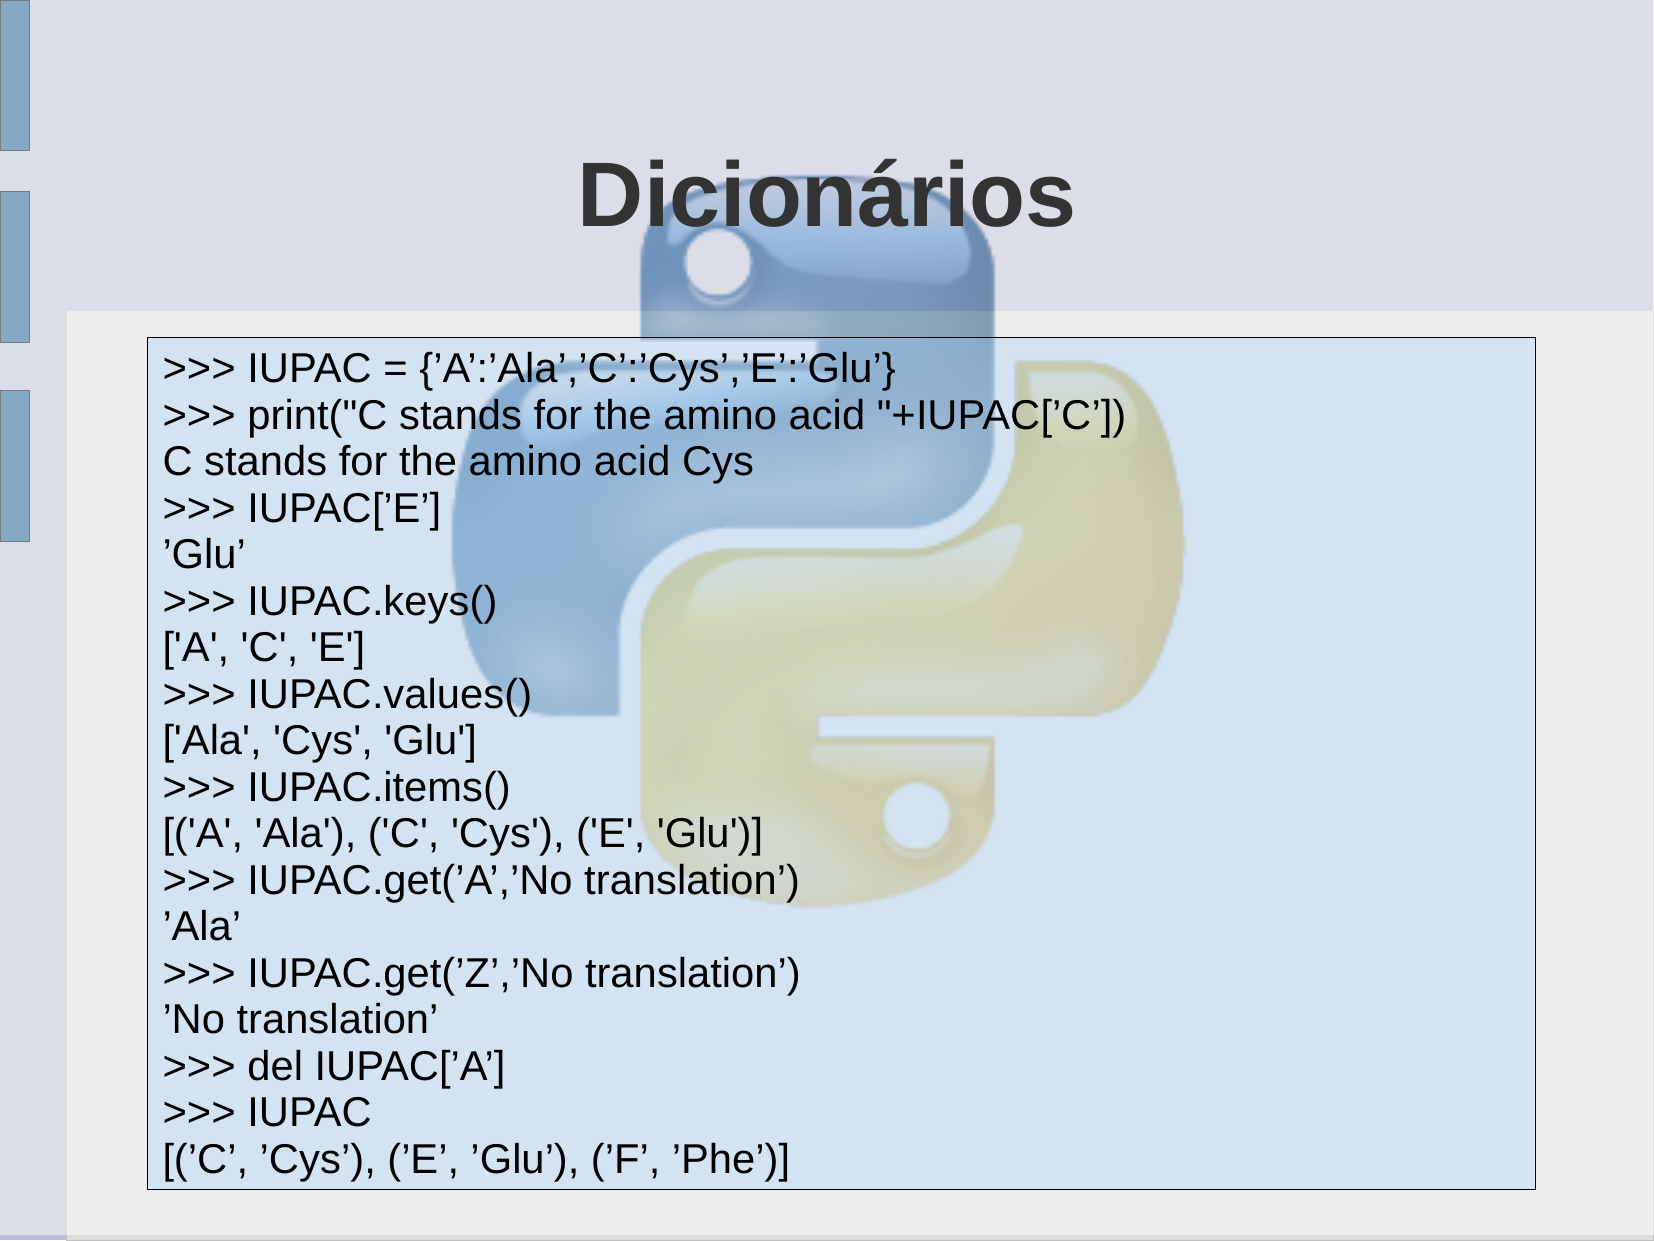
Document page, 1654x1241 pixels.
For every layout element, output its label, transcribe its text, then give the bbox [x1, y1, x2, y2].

title Dicionários [121, 91, 1534, 299]
text_box >>> IUPAC = {’A’:’Ala’,’C’:’Cys’,’E’:’Glu’} >>> print("C stands for the amino acid "+IUPAC[’C’]) C stands for the amino acid Cys >>> IUPAC[’E’] ’Glu’ >>> IUPAC.keys() ['A', 'C', 'E'] >>> IUPAC.values() ['Ala', 'Cys', 'Glu'] >>> IUPAC.items() [('A', 'Ala'), ('C', 'Cys'), ('E', 'Glu')] >>> IUPAC.get(’A’,’No translation’) ’Ala’ >>> IUPAC.get(’Z’,’No translation’) ’No translation’ >>> del IUPAC[’A’] >>> IUPAC [(’C’, ’Cys’), (’E’, ’Glu’), (’F’, ’Phe’)] [147, 337, 1536, 1190]
picture [0, 0, 1654, 1235]
